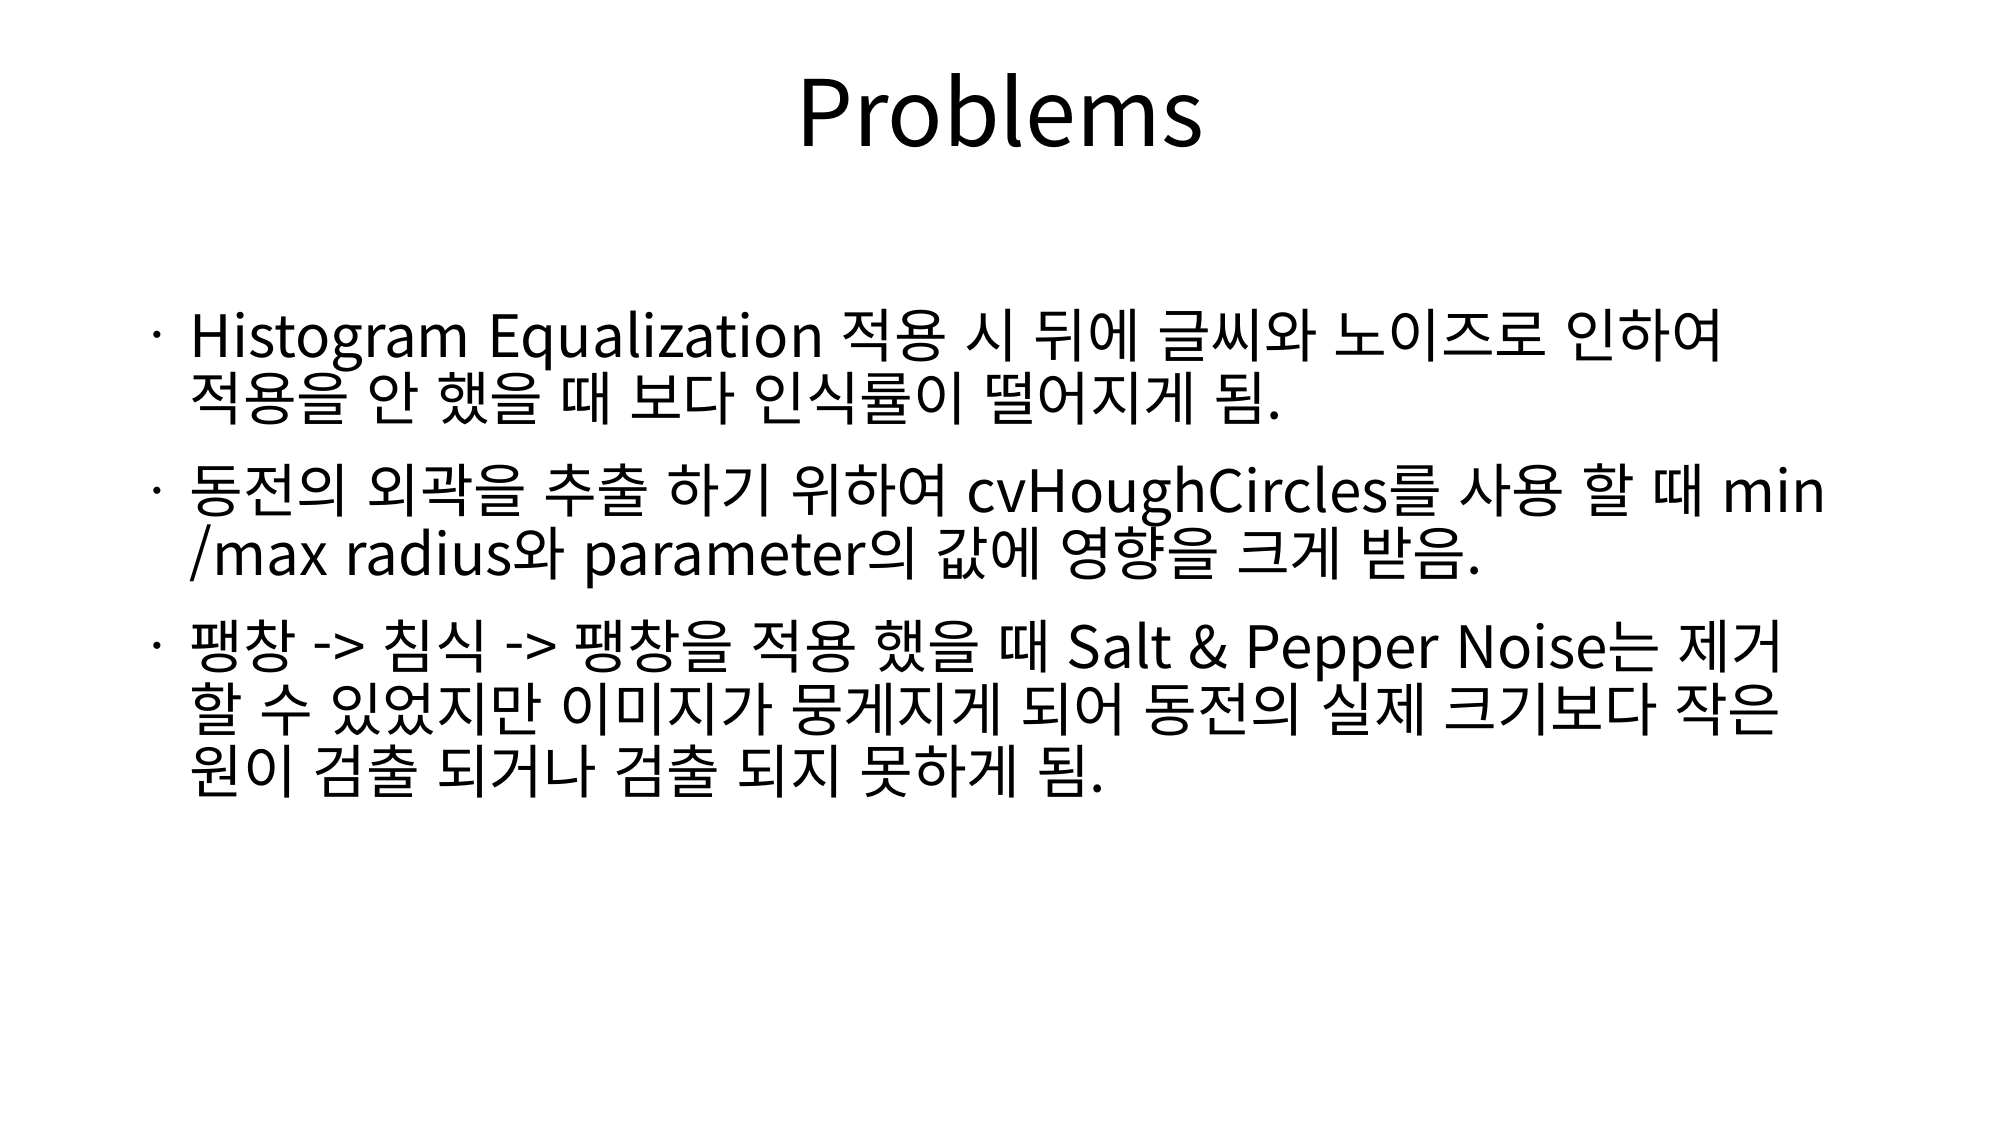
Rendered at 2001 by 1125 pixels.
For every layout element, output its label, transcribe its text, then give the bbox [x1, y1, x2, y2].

list Histogram Equalization 적용 시 뒤에 글씨와 노이즈로 인하여 적용을 안 했을 때 보다 인식률이 떨어지게 됨. 동전의 외곽을 추출 하기 위하여 cvHoughCircles를 사용 할 때 min/max radius와 parameter의 값에 영향을 크게 받음. 팽창 -> 침식 -> 팽창을 적용 했을 때 Salt & Pepper Noise는 제거 할 수 있었지만 이미지가 뭉게지게 되어 동전의 실제 크기보다 작은 원이 검출 되거나 검출 되지 못하게 됨. [137, 299, 1863, 1014]
title Problems [137, 59, 1863, 278]
